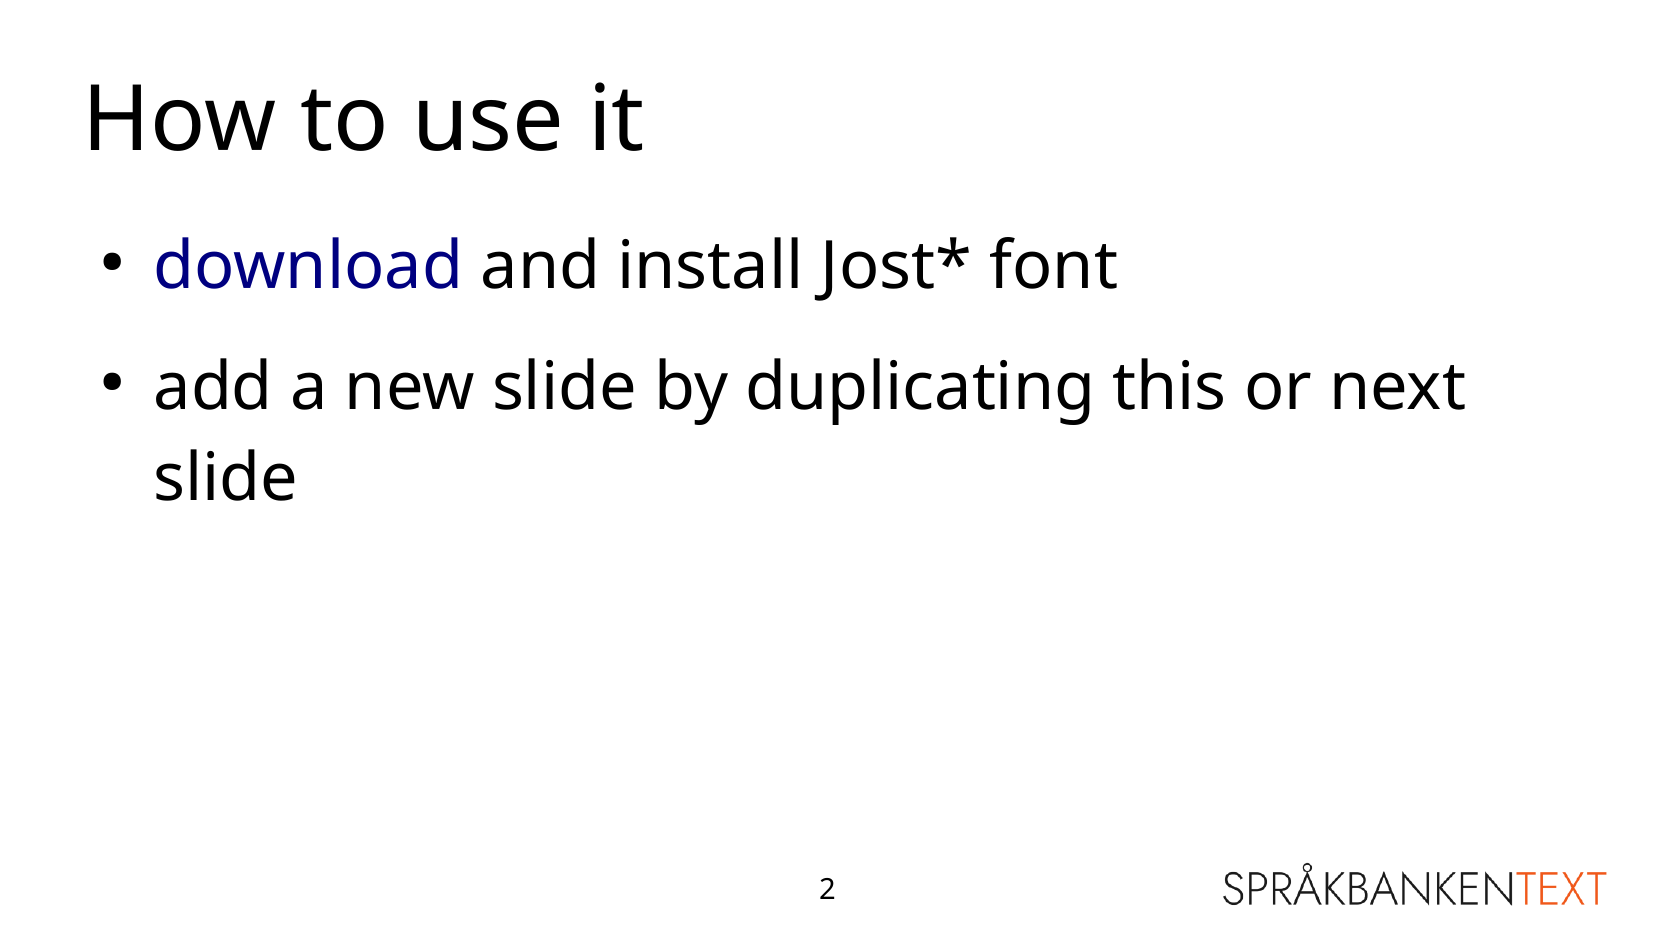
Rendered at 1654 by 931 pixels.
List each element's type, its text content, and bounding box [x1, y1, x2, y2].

list download and install Jost* font add a new slide by duplicating this or next slide [82, 217, 1571, 758]
title How to use it [82, 37, 1571, 193]
picture [1222, 862, 1607, 906]
